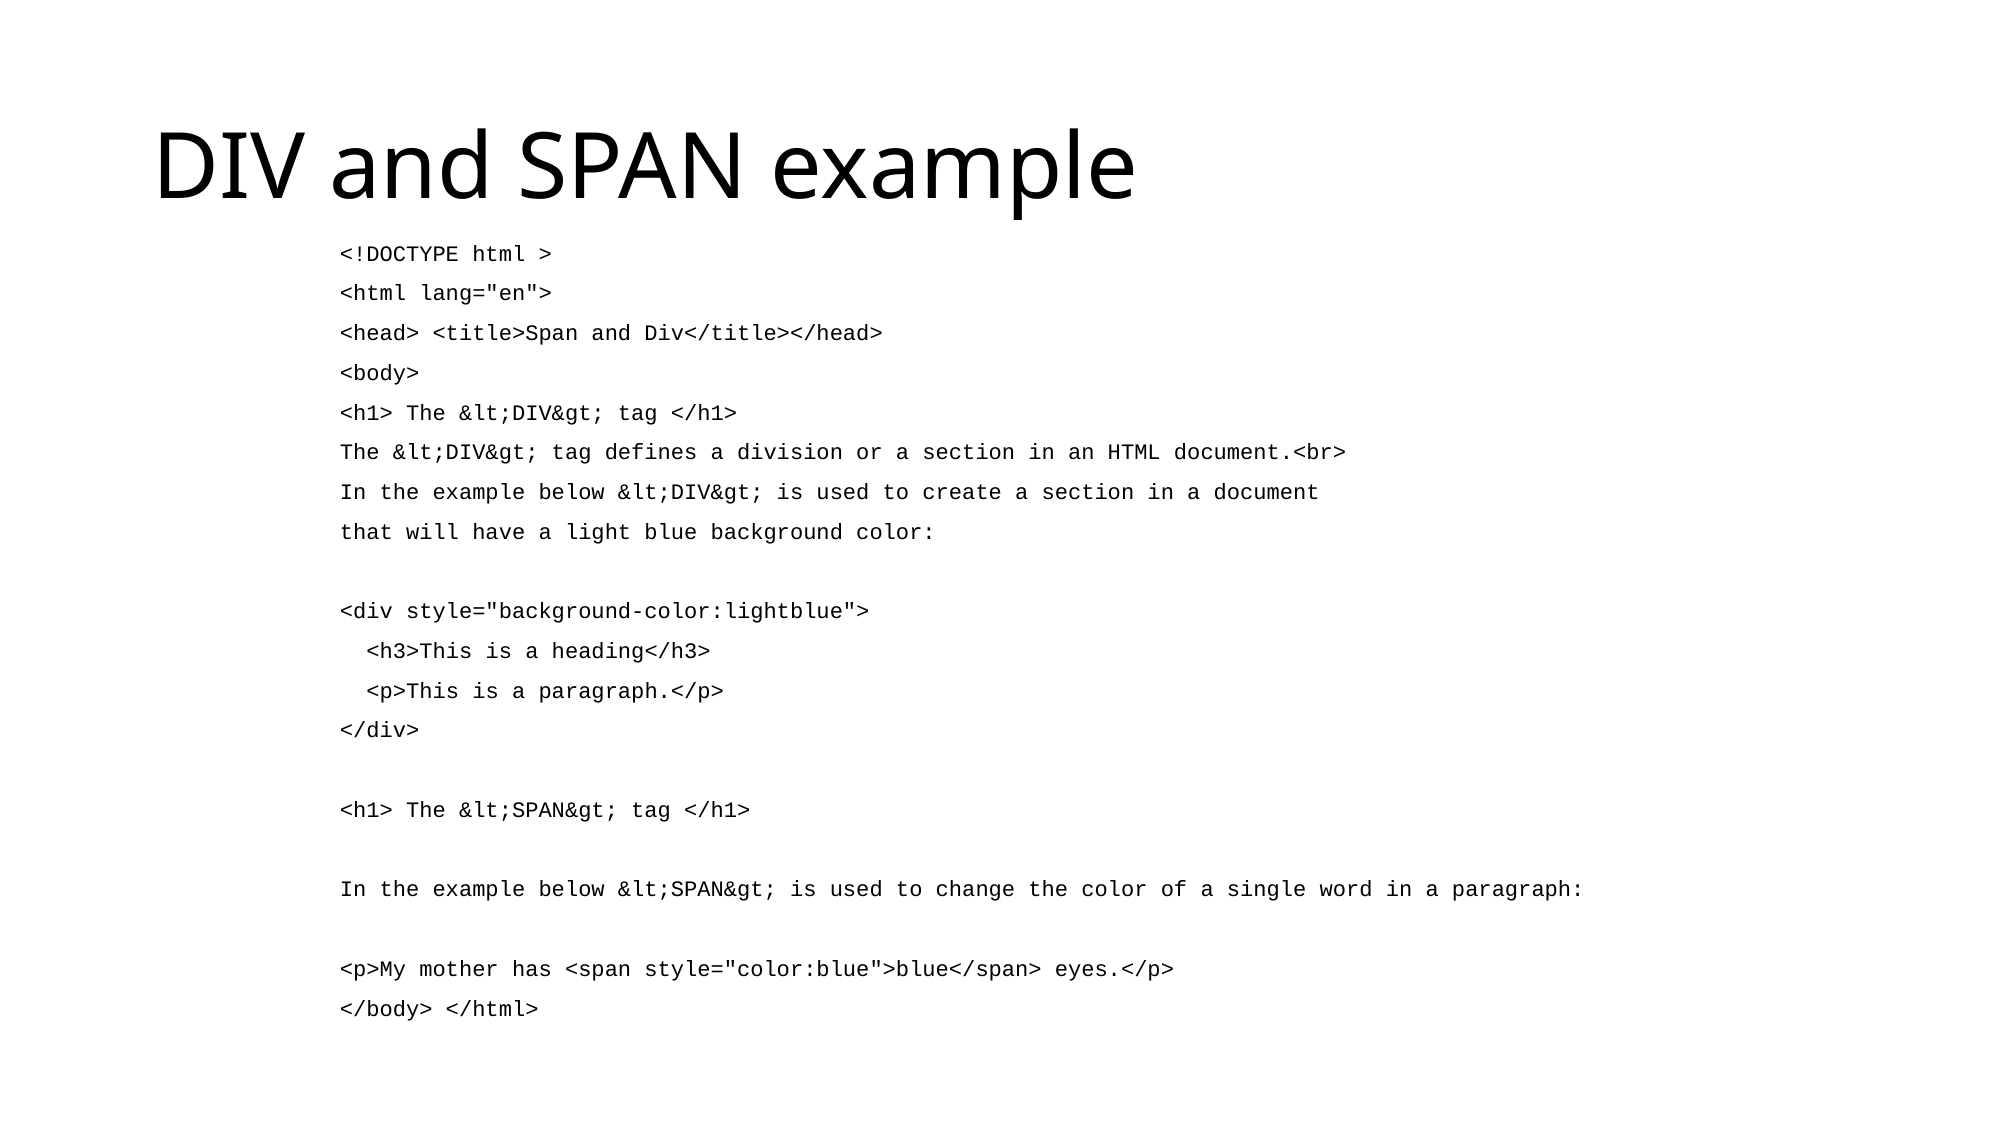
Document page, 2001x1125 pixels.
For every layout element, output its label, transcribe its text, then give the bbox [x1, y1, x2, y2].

title DIV and SPAN example [137, 59, 1863, 278]
list <!DOCTYPE html > <html lang="en"> <head> <title>Span and Div</title></head> <body> <h1> The &lt;DIV&gt; tag </h1> The &lt;DIV&gt; tag defines a division or a section in an HTML document.<br> In the example below &lt;DIV&gt; is used to create a section in a document that will have a light blue background color: <div style="background-color:lightblue"> <h3>This is a heading</h3> <p>This is a paragraph.</p> </div> <h1> The &lt;SPAN&gt; tag </h1> In the example below &lt;SPAN&gt; is used to change the color of a single word in a paragraph: <p>My mother has <span style="color:blue">blue</span> eyes.</p> </body> </html> [324, 234, 1674, 1029]
